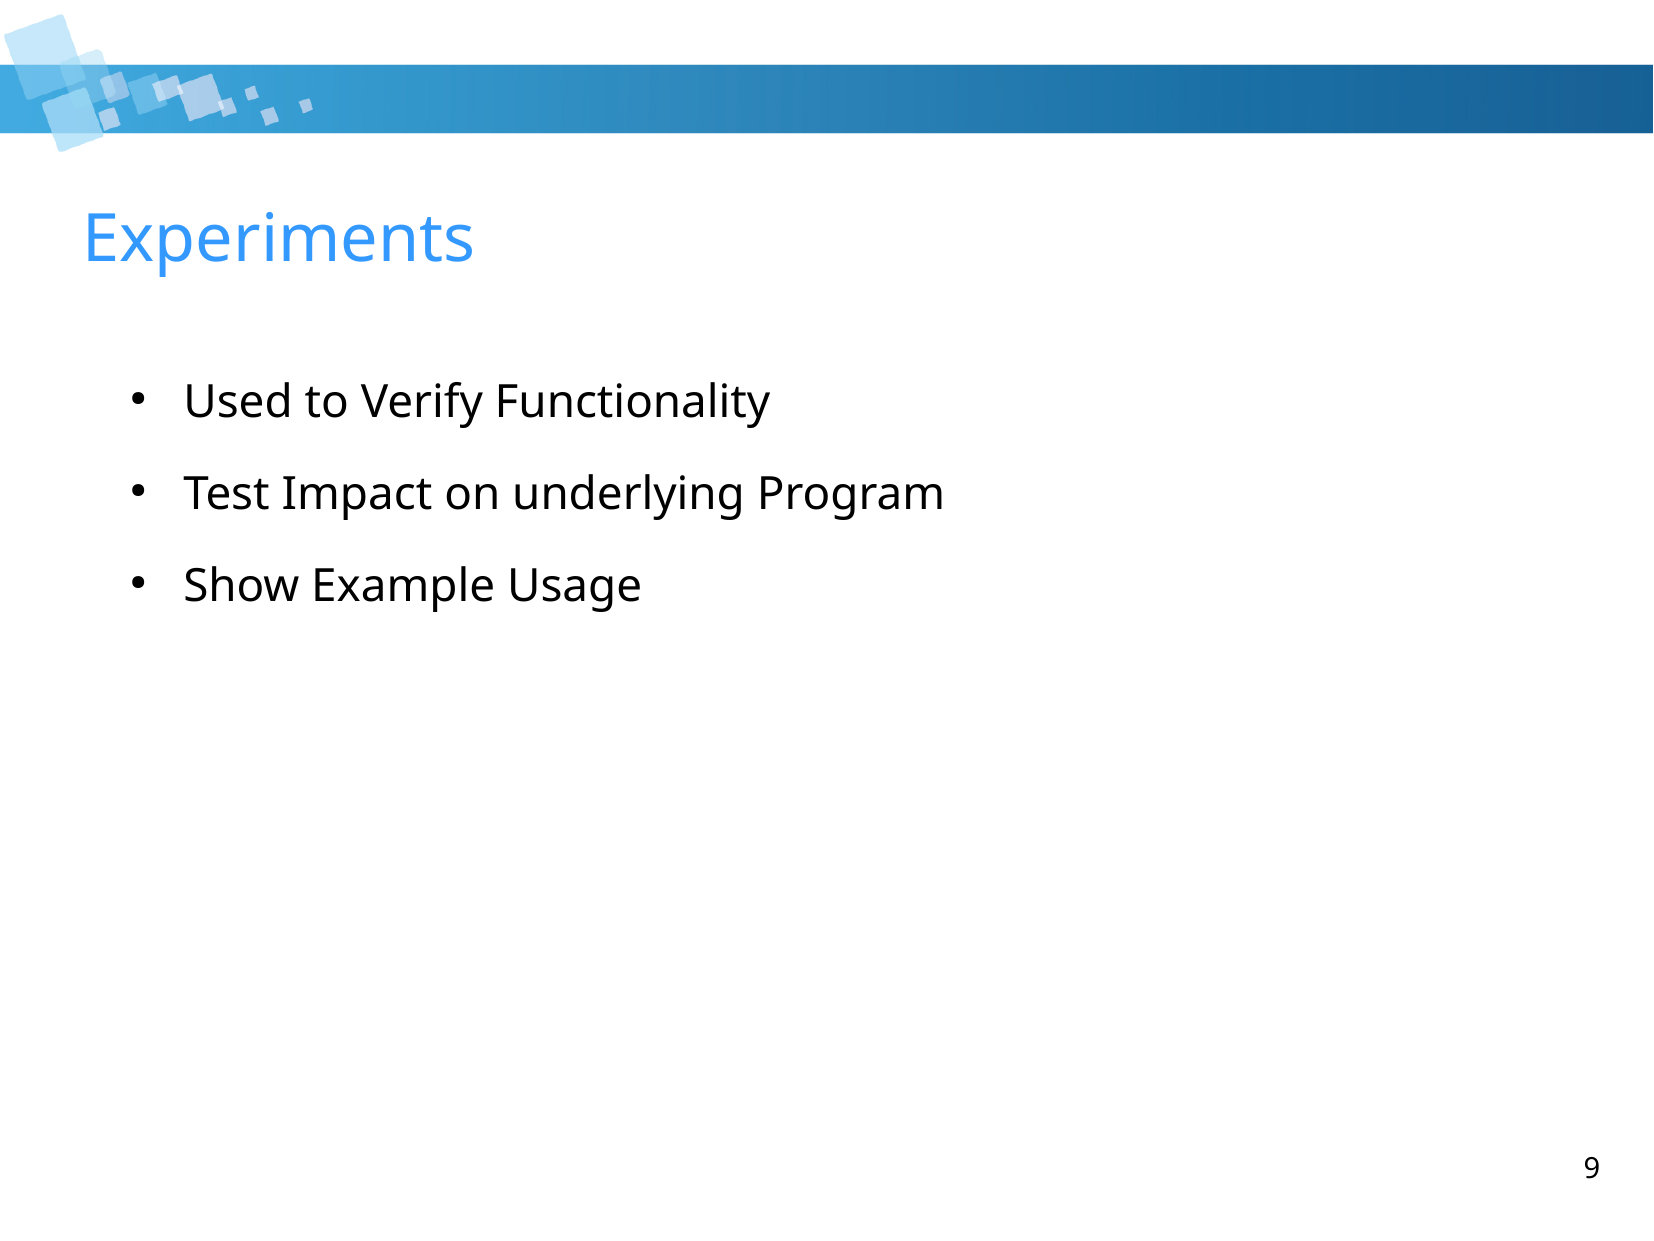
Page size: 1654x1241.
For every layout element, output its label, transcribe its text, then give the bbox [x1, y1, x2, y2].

list Used to Verify Functionality Test Impact on underlying Program Show Example Usage [112, 368, 1601, 1088]
picture [0, 0, 1653, 1238]
title Experiments [82, 132, 1571, 340]
